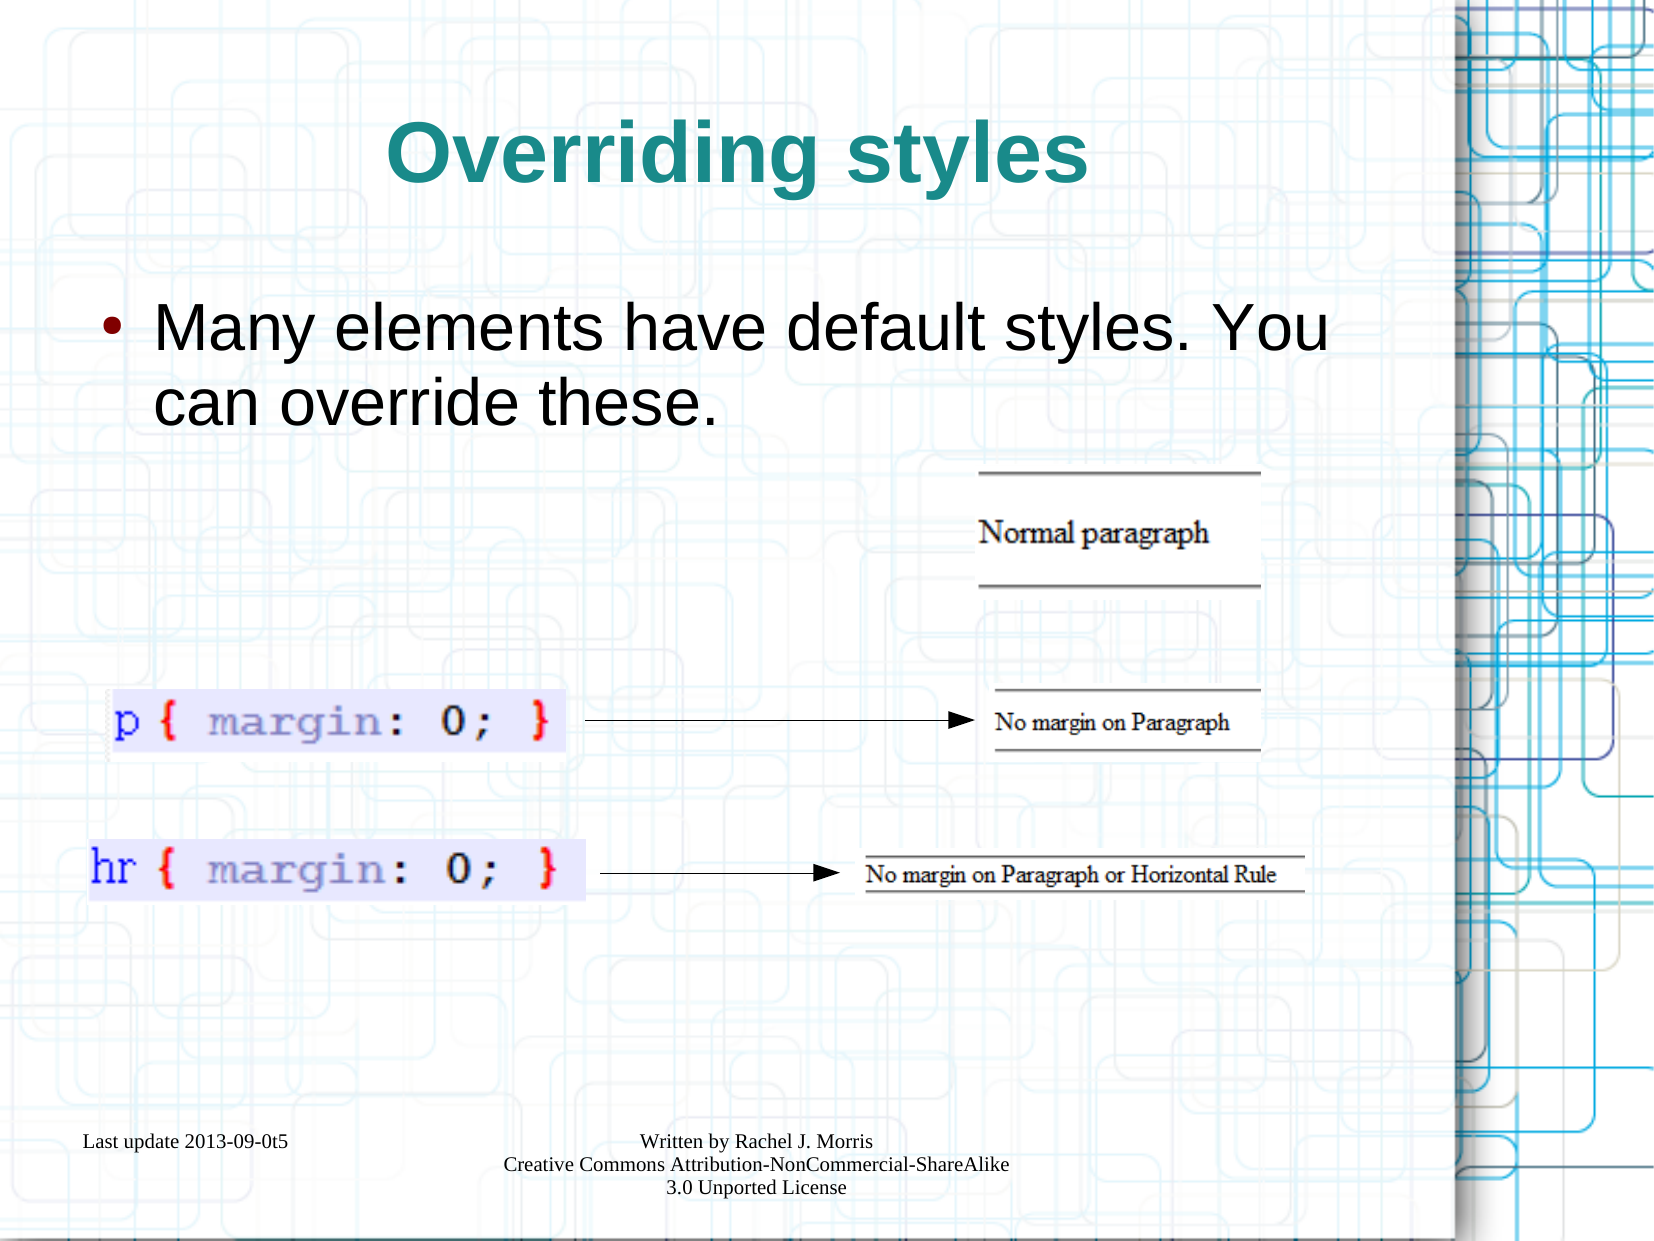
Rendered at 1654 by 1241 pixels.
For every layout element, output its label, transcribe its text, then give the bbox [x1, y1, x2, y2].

picture [0, 0, 1654, 1241]
list Many elements have default styles. You can override these. [82, 290, 1418, 1010]
title Overriding styles [59, 49, 1418, 257]
